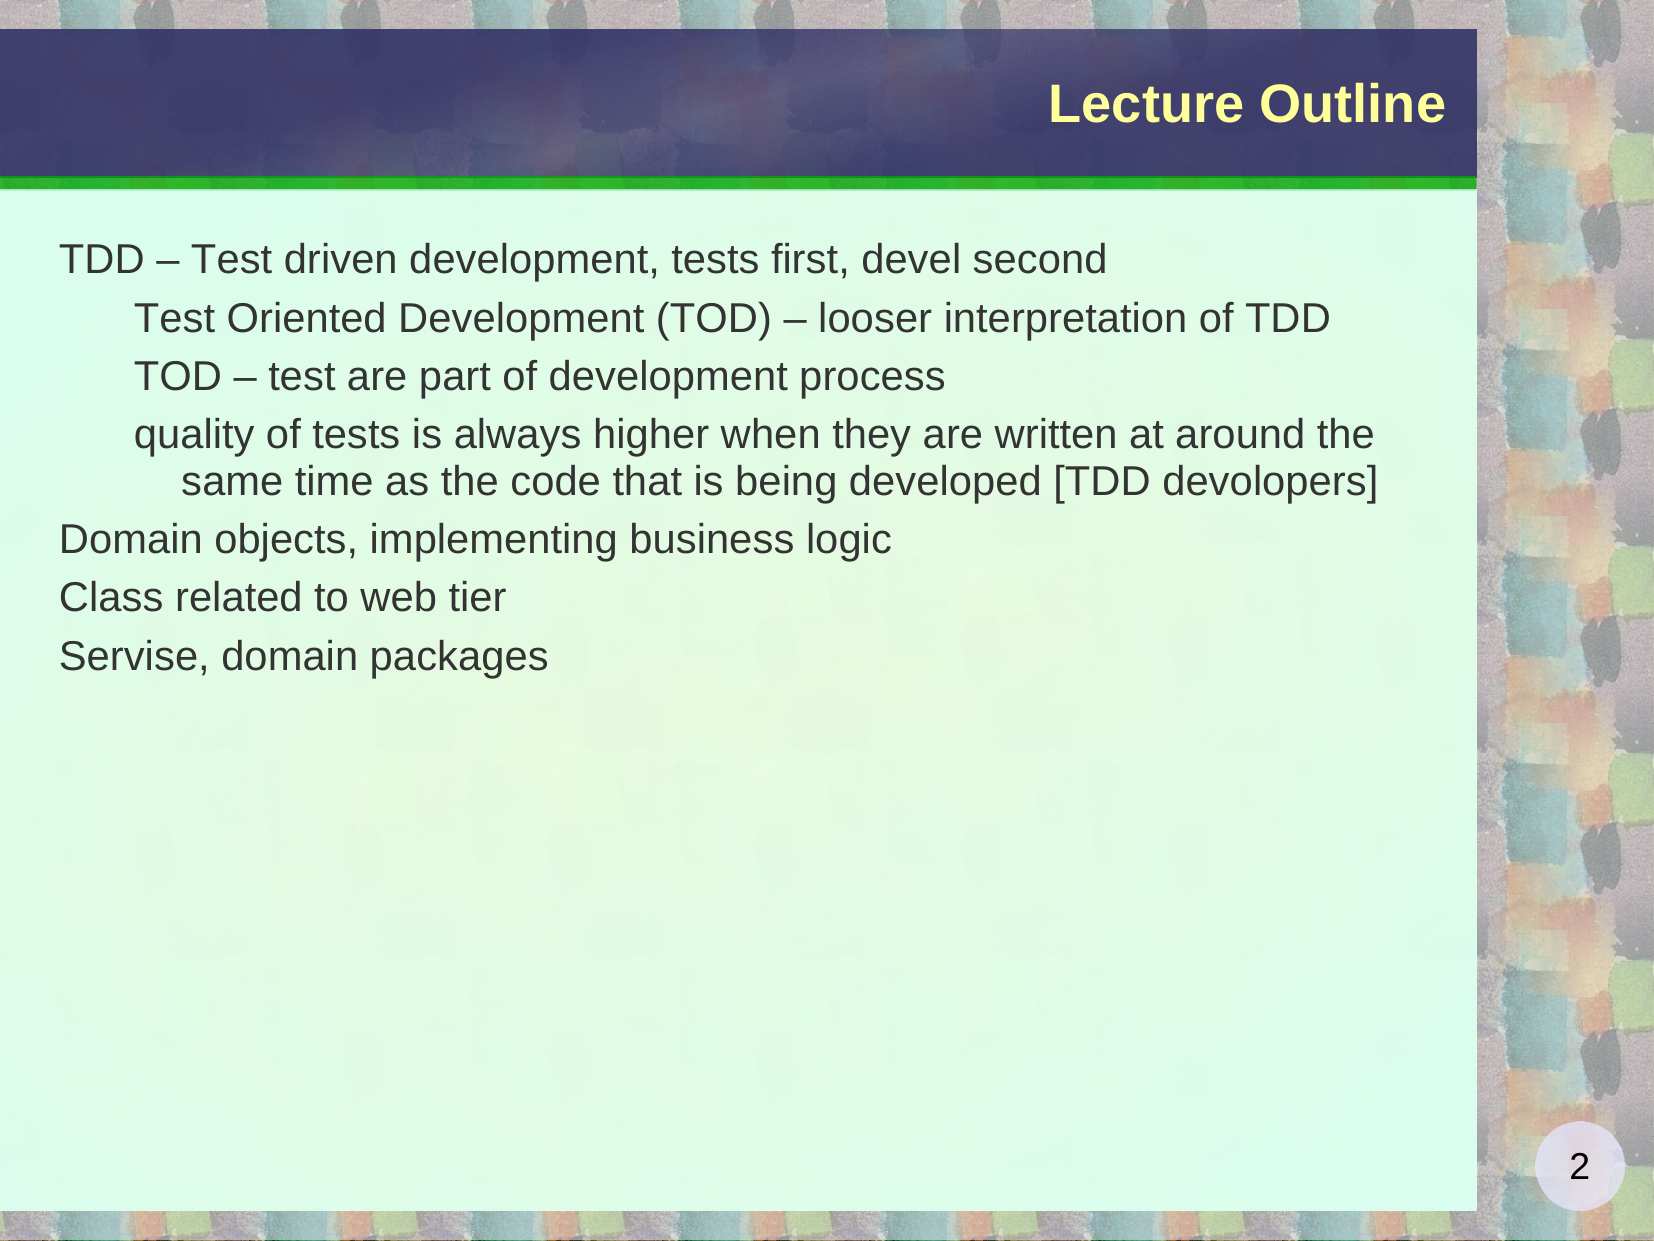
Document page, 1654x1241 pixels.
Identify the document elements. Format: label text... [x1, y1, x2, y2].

list TDD – Test driven development, tests first, devel second Test Oriented Development (TOD) – looser interpretation of TDD TOD – test are part of development process quality of tests is always higher when they are written at around the same time as the code that is being developed [TDD devolopers] Domain objects, implementing business logic Class related to web tier Servise, domain packages [59, 236, 1418, 1182]
text_box [0, 189, 1477, 1211]
title Lecture Outline [29, 59, 1447, 148]
